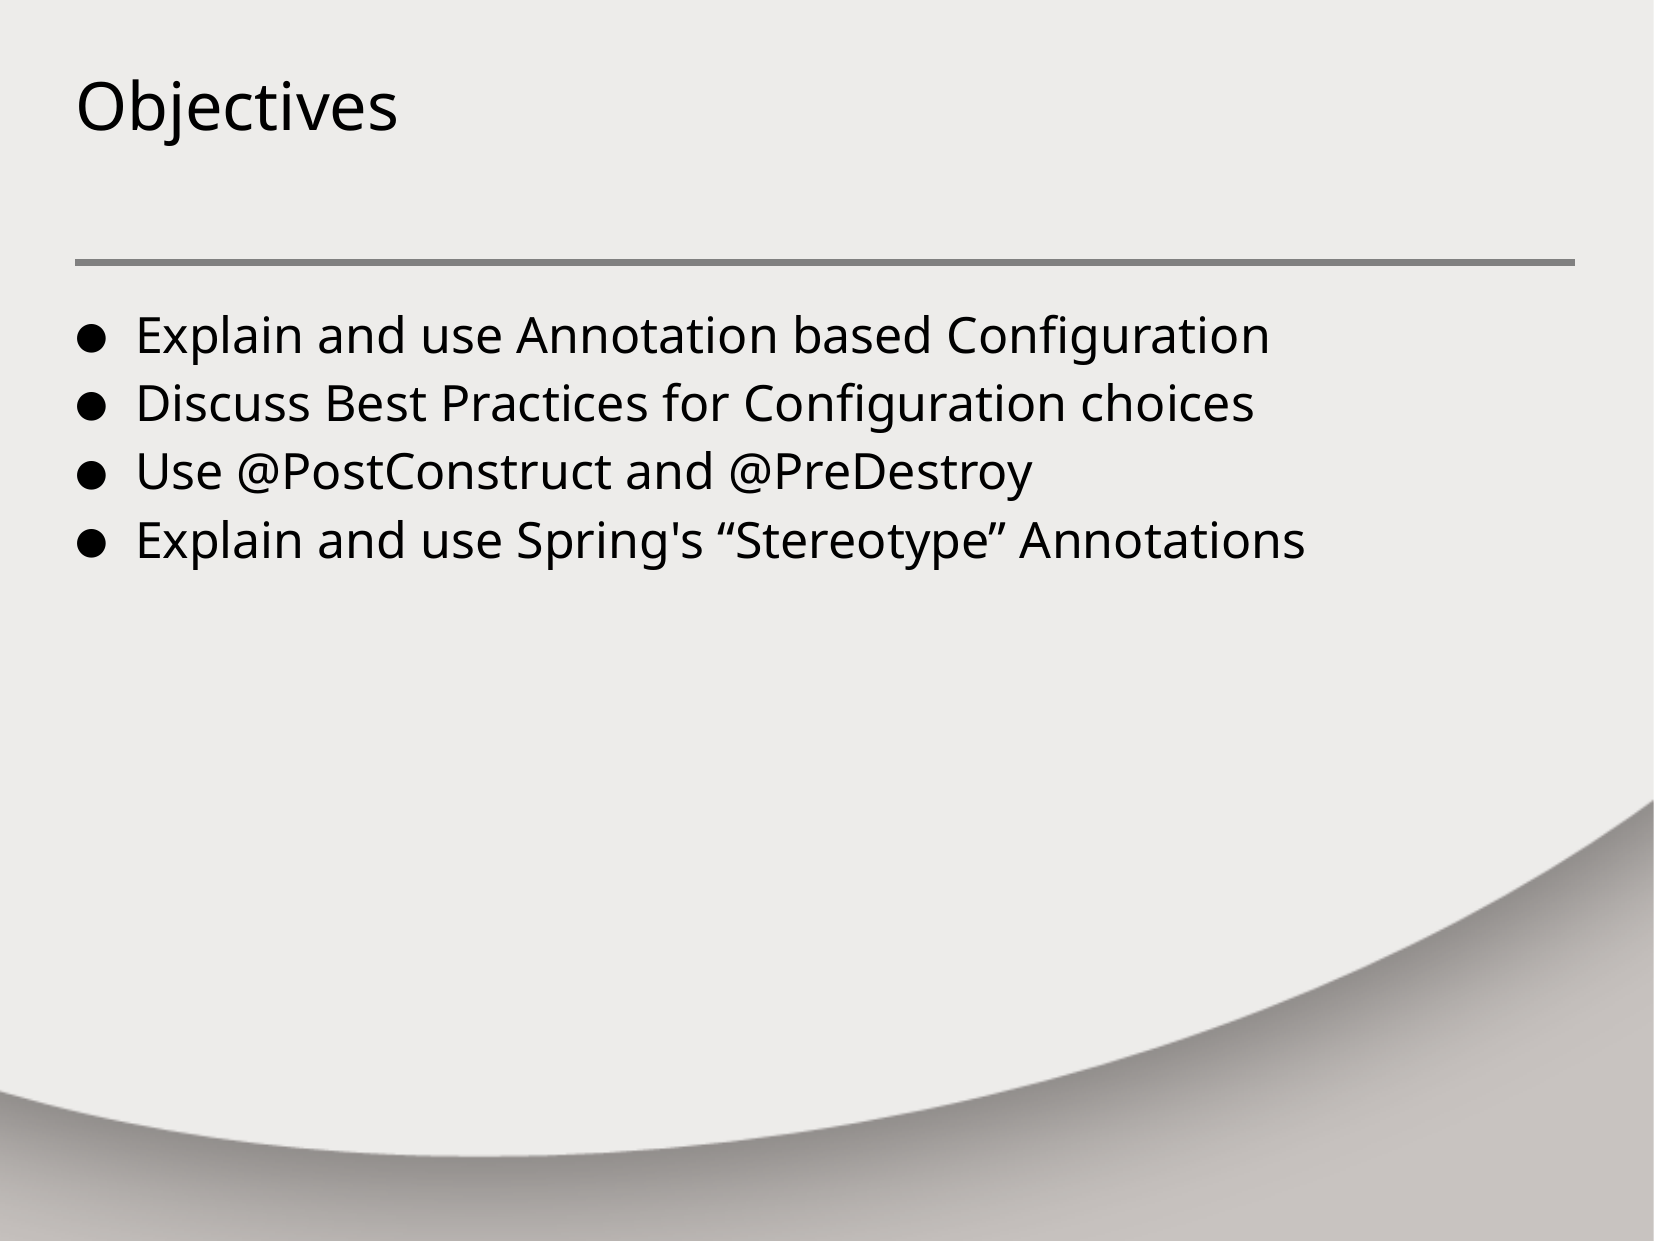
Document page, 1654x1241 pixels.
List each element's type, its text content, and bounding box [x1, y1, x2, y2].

title Objectives [75, 75, 1576, 226]
list Explain and use Annotation based Configuration Discuss Best Practices for Configuration choices Use @PostConstruct and @PreDestroy Explain and use Spring's “Stereotype” Annotations [75, 300, 1576, 1163]
picture [0, 0, 1654, 1241]
